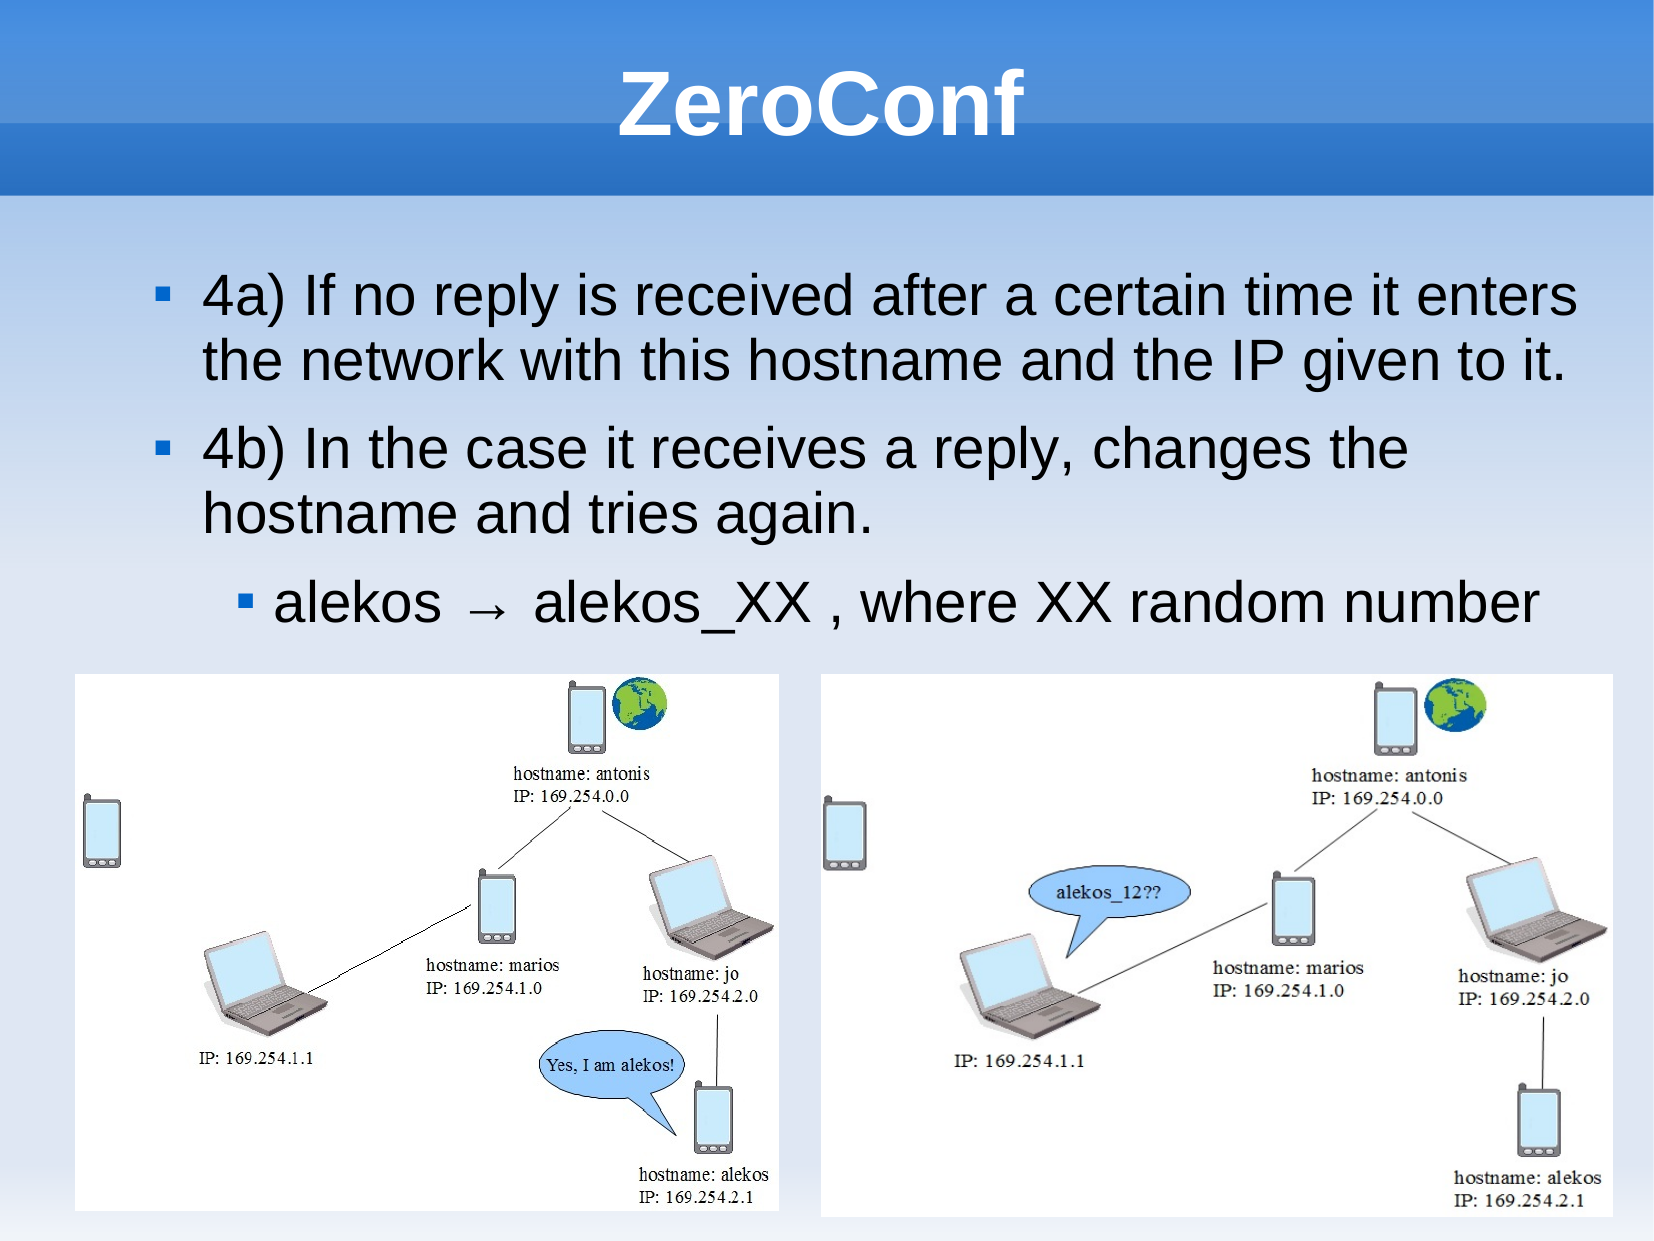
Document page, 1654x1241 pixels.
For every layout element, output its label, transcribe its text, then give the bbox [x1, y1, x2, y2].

text_box 4a) If no reply is received after a certain time it enters the network with this hostname and the IP given to it. 4b) In the case it receives a reply, changes the hostname and tries again. alekos → alekos_ΧΧ , where ΧΧ random number [61, 262, 1608, 932]
picture [0, 0, 1654, 1241]
title ZeroConf [76, 0, 1565, 208]
